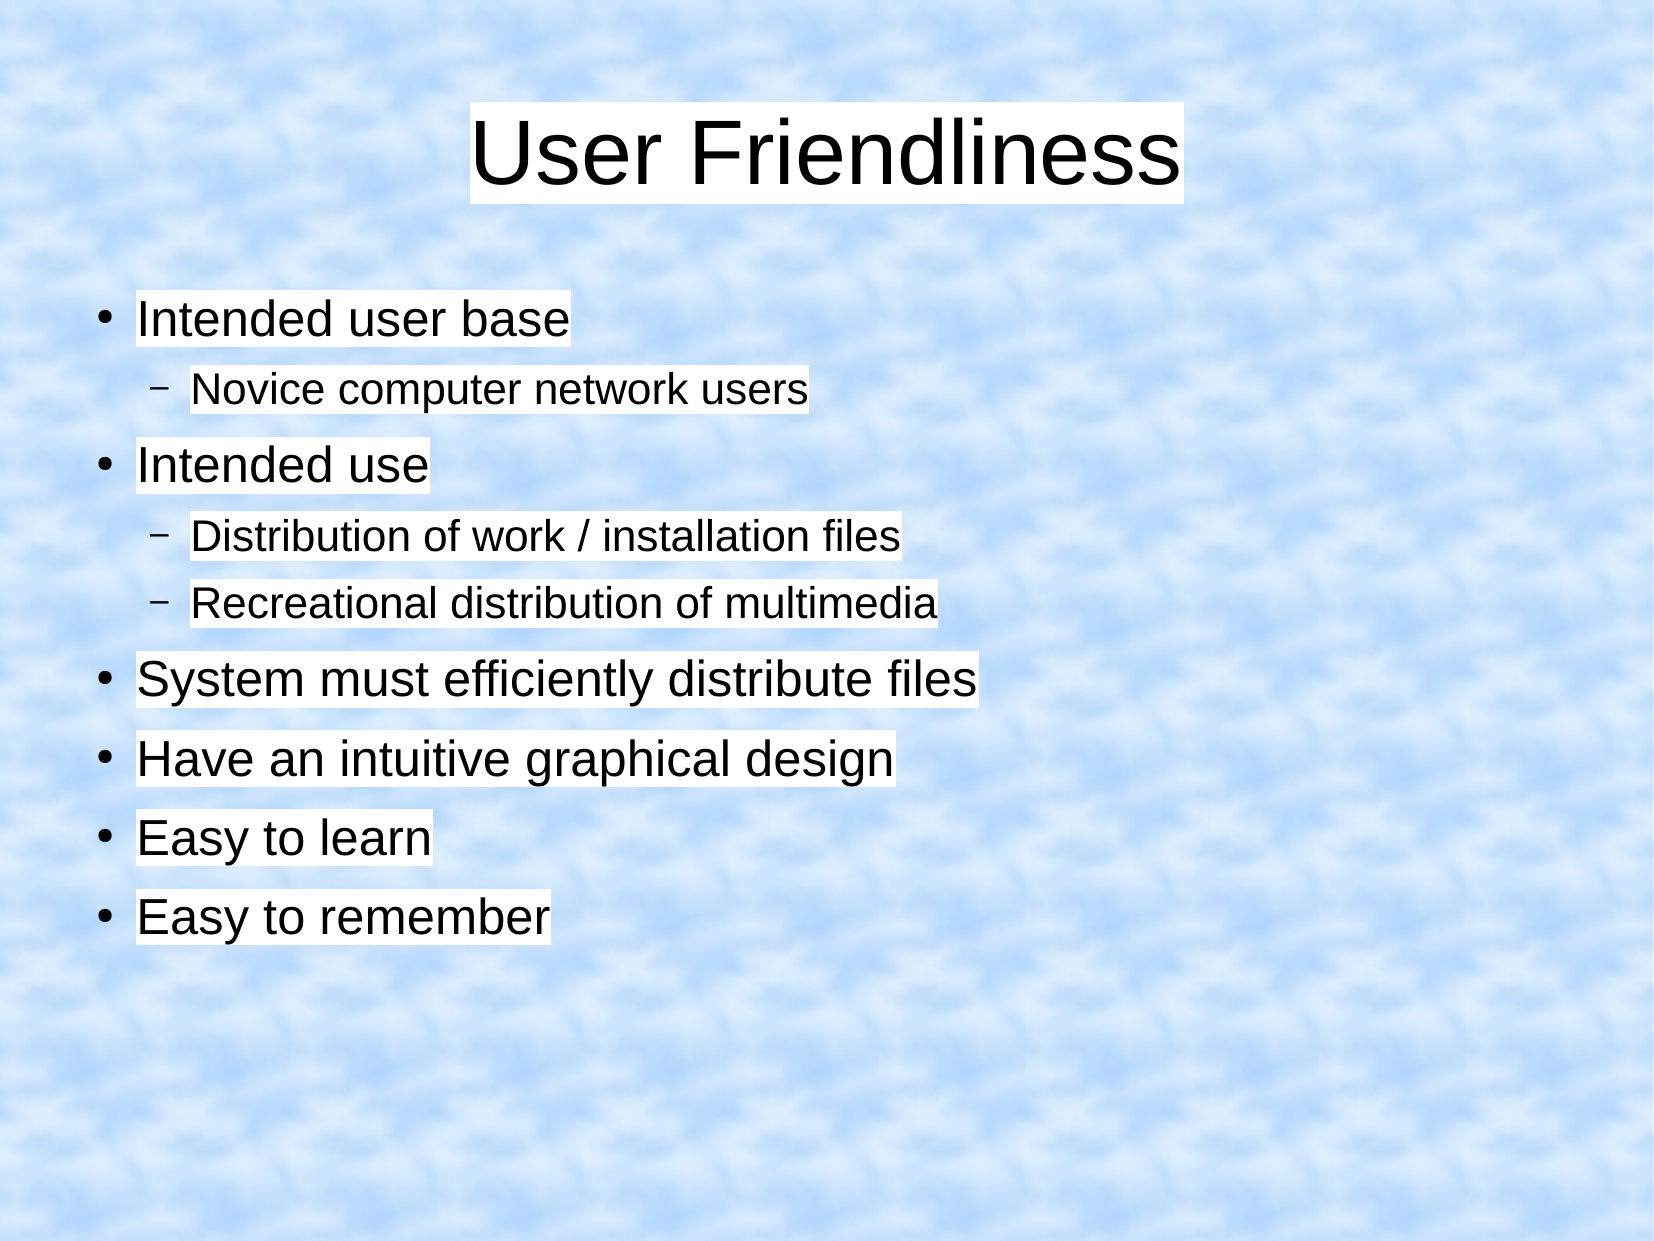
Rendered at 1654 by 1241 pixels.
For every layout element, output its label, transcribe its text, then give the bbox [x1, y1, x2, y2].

list Intended user base Novice computer network users Intended use Distribution of work / installation files Recreational distribution of multimedia System must efficiently distribute files Have an intuitive graphical design Easy to learn Easy to remember [82, 290, 1571, 1010]
picture [0, 0, 1654, 1241]
title User Friendliness [82, 49, 1571, 257]
